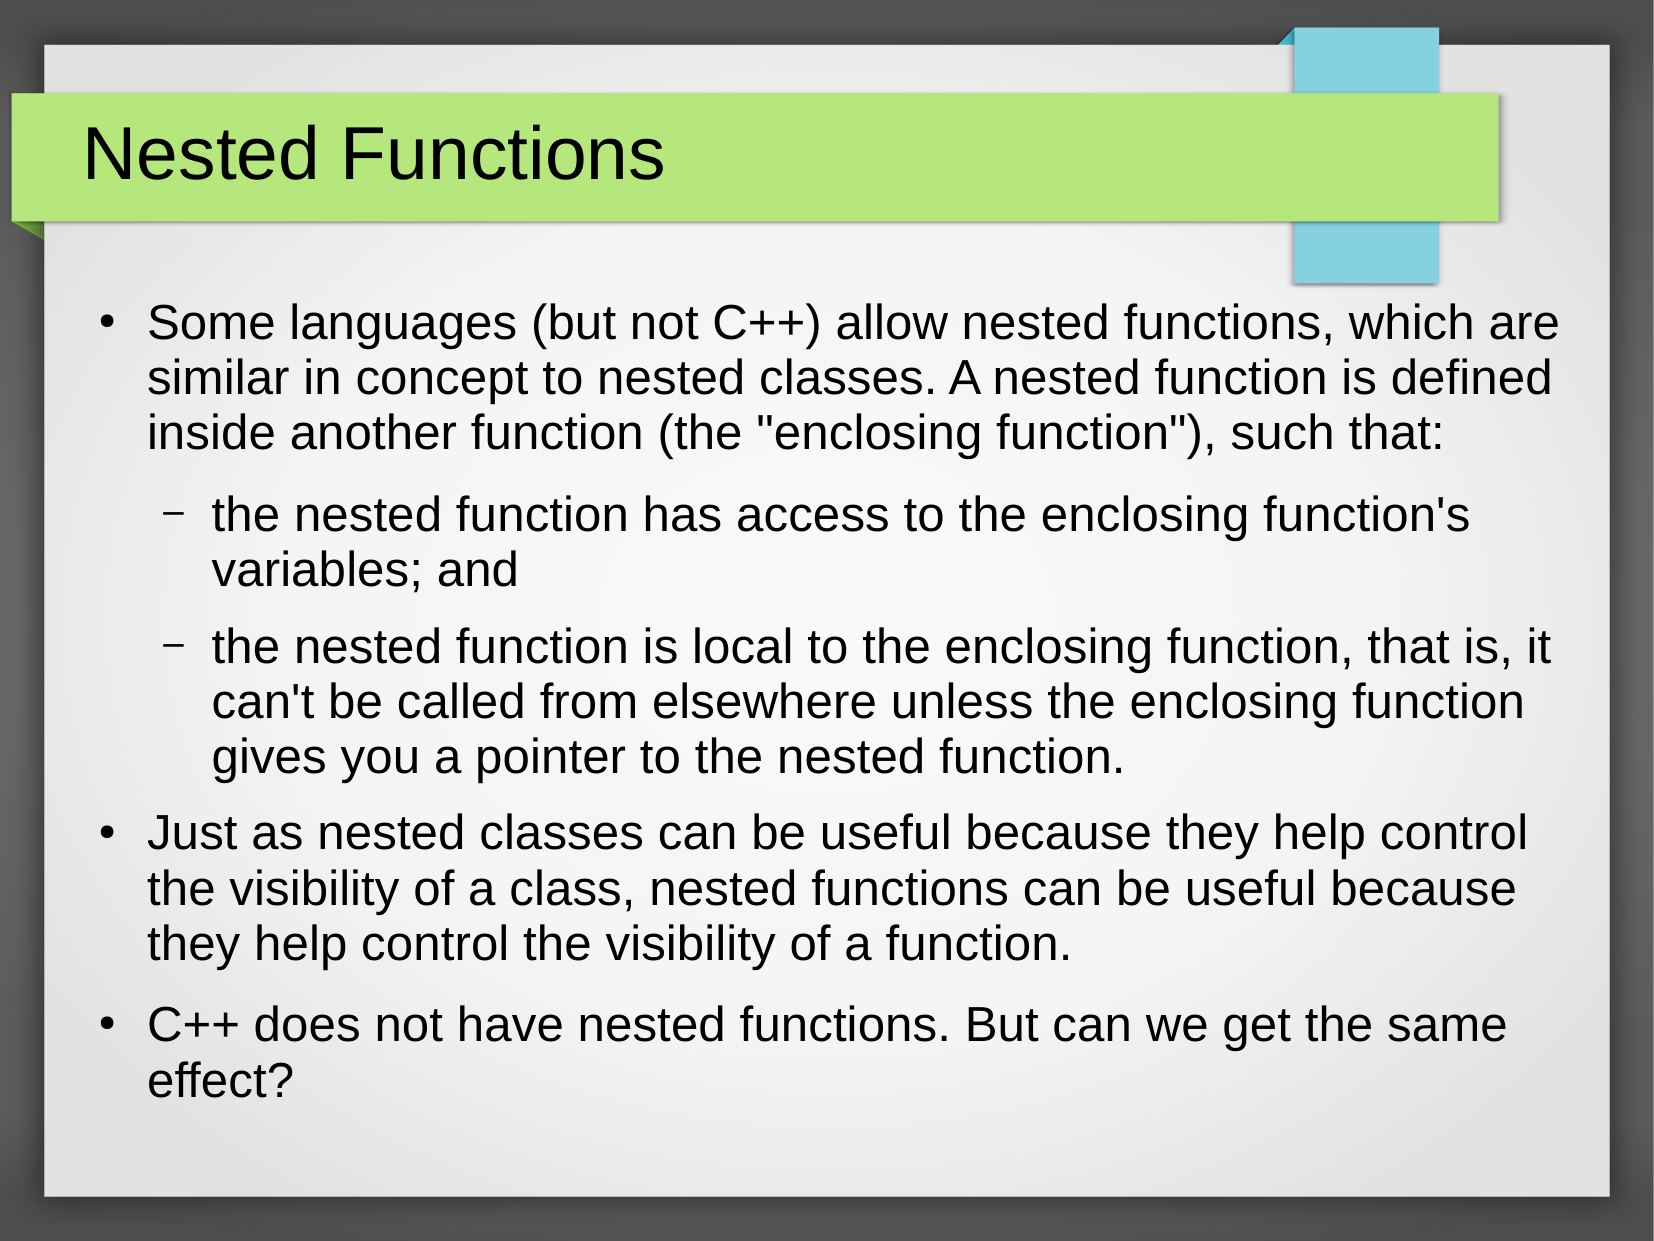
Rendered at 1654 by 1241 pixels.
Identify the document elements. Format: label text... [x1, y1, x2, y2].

list Some languages (but not C++) allow nested functions, which are similar in concept to nested classes. A nested function is defined inside another function (the "enclosing function"), such that: the nested function has access to the enclosing function's variables; and the nested function is local to the enclosing function, that is, it can't be called from elsewhere unless the enclosing function gives you a pointer to the nested function. Just as nested classes can be useful because they help control the visibility of a class, nested functions can be useful because they help control the visibility of a function. C++ does not have nested functions. But can we get the same effect? [82, 295, 1571, 1158]
title Nested Functions [82, 94, 1264, 213]
picture [0, 0, 1654, 1241]
